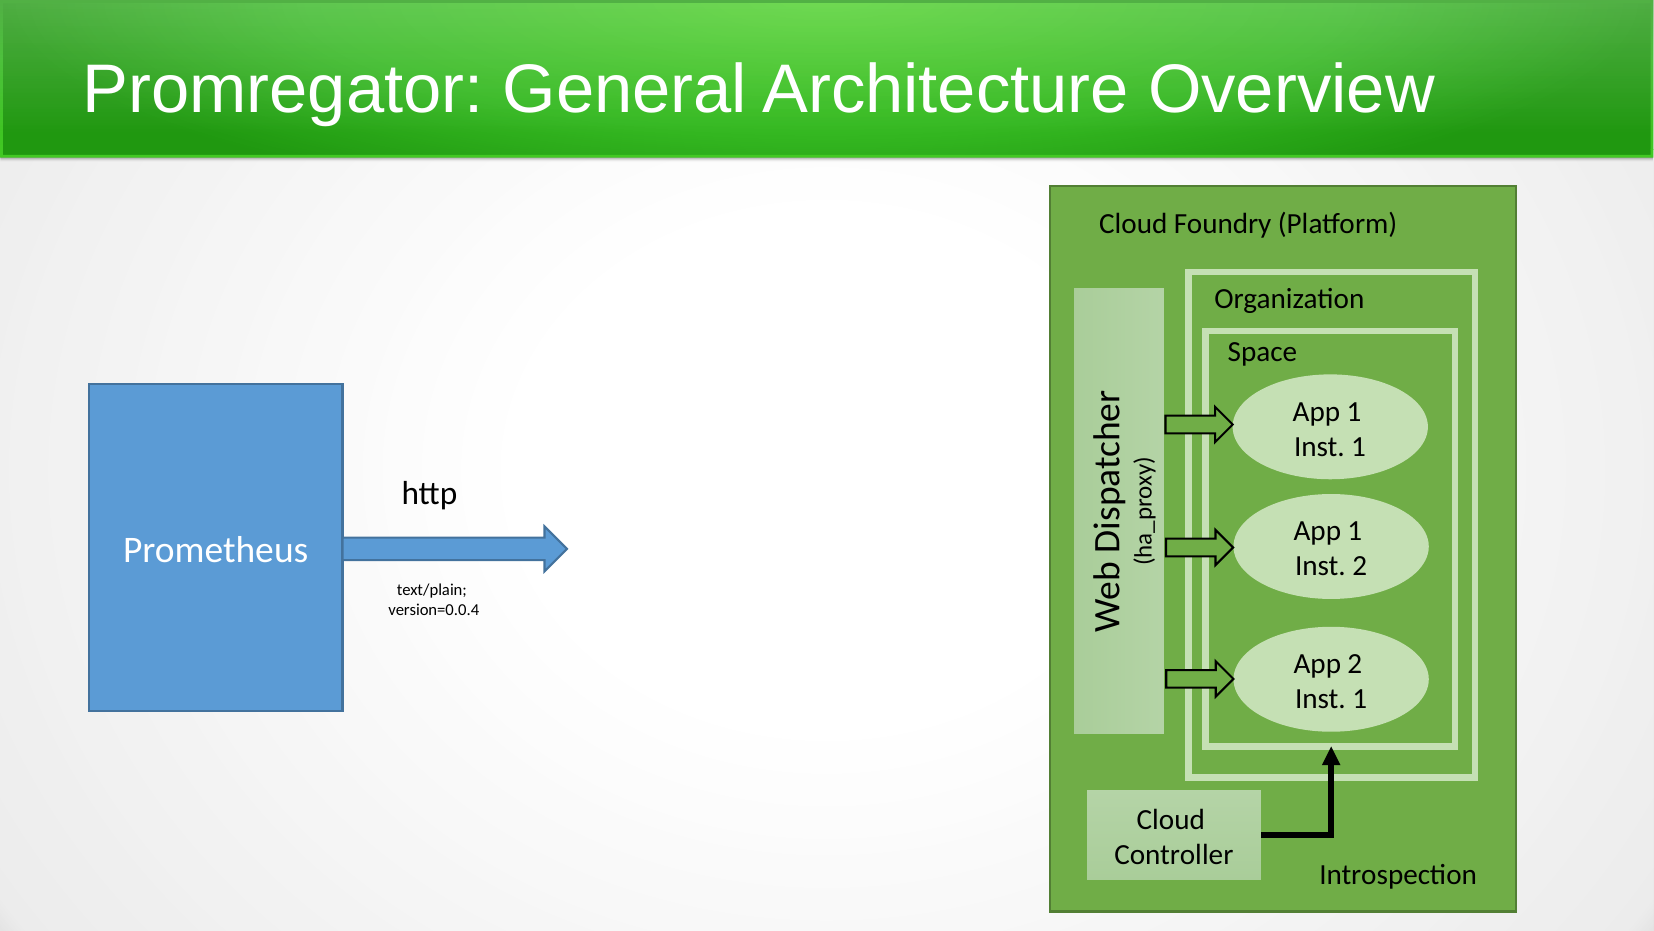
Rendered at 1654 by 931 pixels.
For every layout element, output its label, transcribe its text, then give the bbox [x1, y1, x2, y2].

text_box Space [1212, 324, 1313, 375]
text_box http [386, 463, 473, 519]
text_box [342, 526, 567, 572]
text_box text/plain; version=0.0.4 [373, 571, 495, 626]
text_box App 1 Inst. 1 [1233, 375, 1427, 479]
text_box App 1 Inst. 2 [1234, 495, 1428, 598]
text_box [1049, 186, 1517, 912]
text_box Organization [1199, 272, 1380, 323]
title Promregator: General Architecture Overview [82, 35, 1571, 142]
text_box Cloud Foundry (Platform) [1084, 197, 1413, 247]
text_box Cloud Controller [1086, 789, 1262, 881]
text_box App 2 Inst. 1 [1234, 627, 1428, 731]
text_box Introspection [1304, 847, 1492, 898]
text_box Prometheus [89, 384, 343, 711]
text_box Web Dispatcher (ha_proxy) [1073, 287, 1165, 735]
